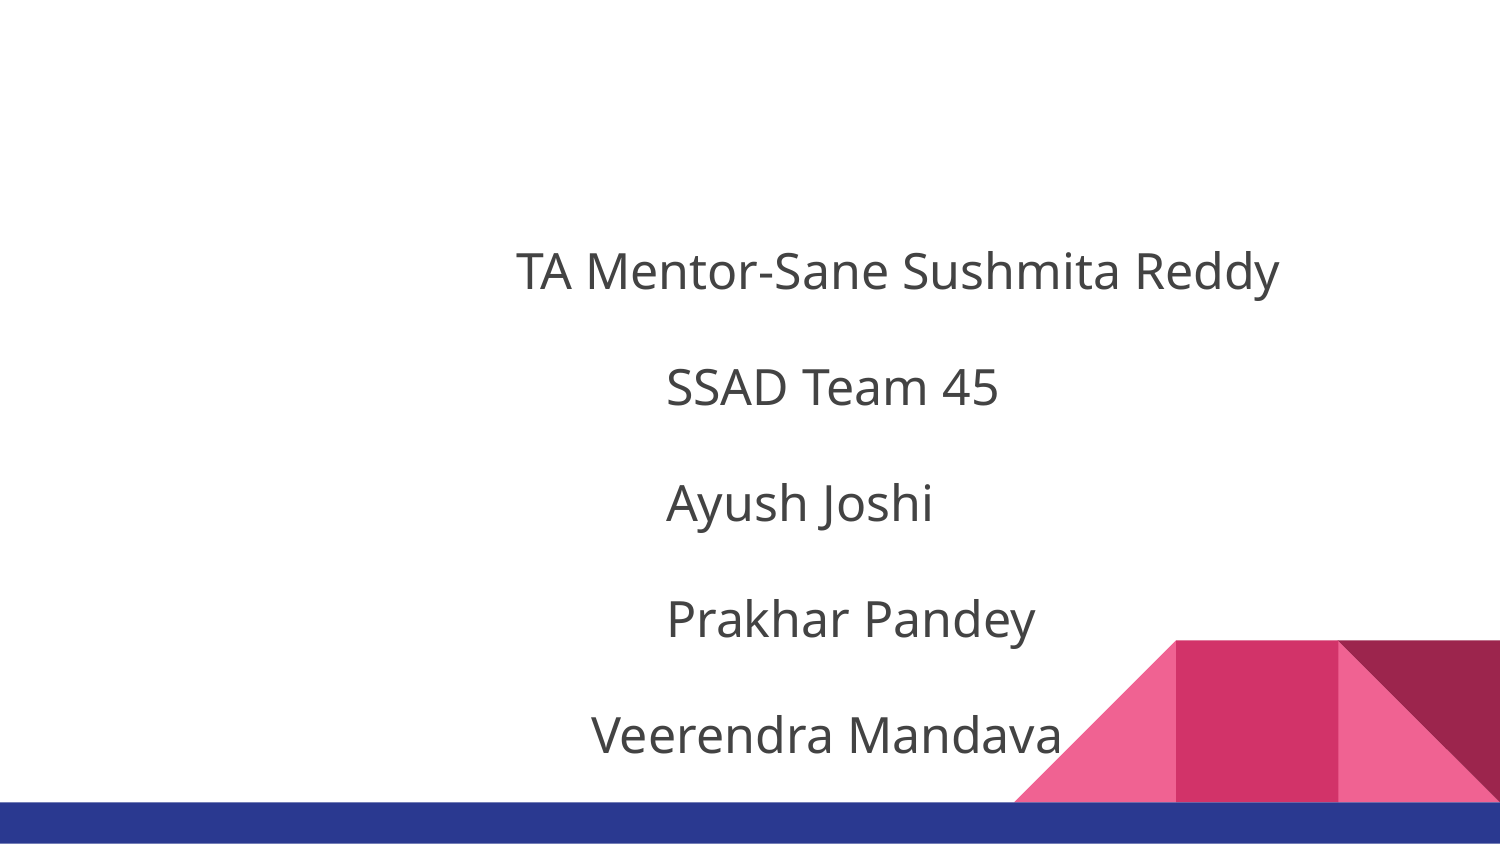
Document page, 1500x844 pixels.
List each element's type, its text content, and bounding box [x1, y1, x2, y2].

list TA Mentor-Sane Sushmita Reddy SSAD Team 45 Ayush Joshi Prakhar Pandey Veerendra Mandava [51, 201, 1449, 750]
